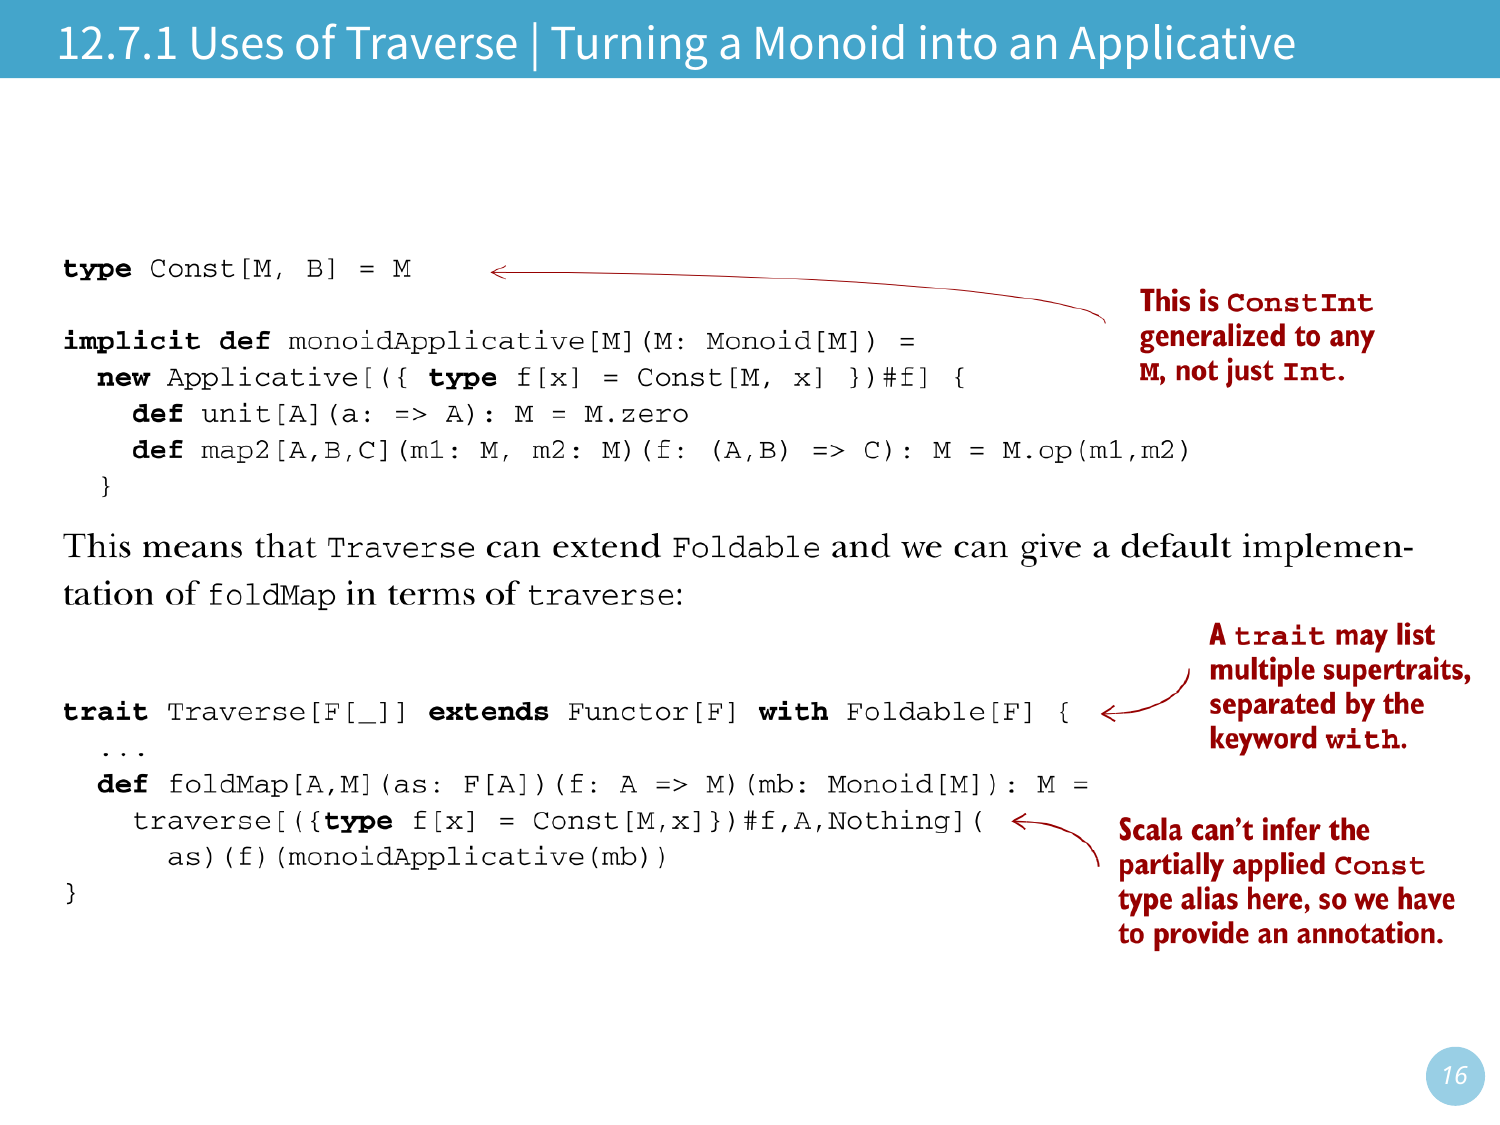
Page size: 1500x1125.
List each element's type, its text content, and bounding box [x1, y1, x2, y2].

title 12.7.1 Uses of Traverse | Turning a Monoid into an Applicative [41, 7, 1392, 76]
slide_number <number> [1424, 1046, 1484, 1107]
picture [55, 249, 1483, 961]
